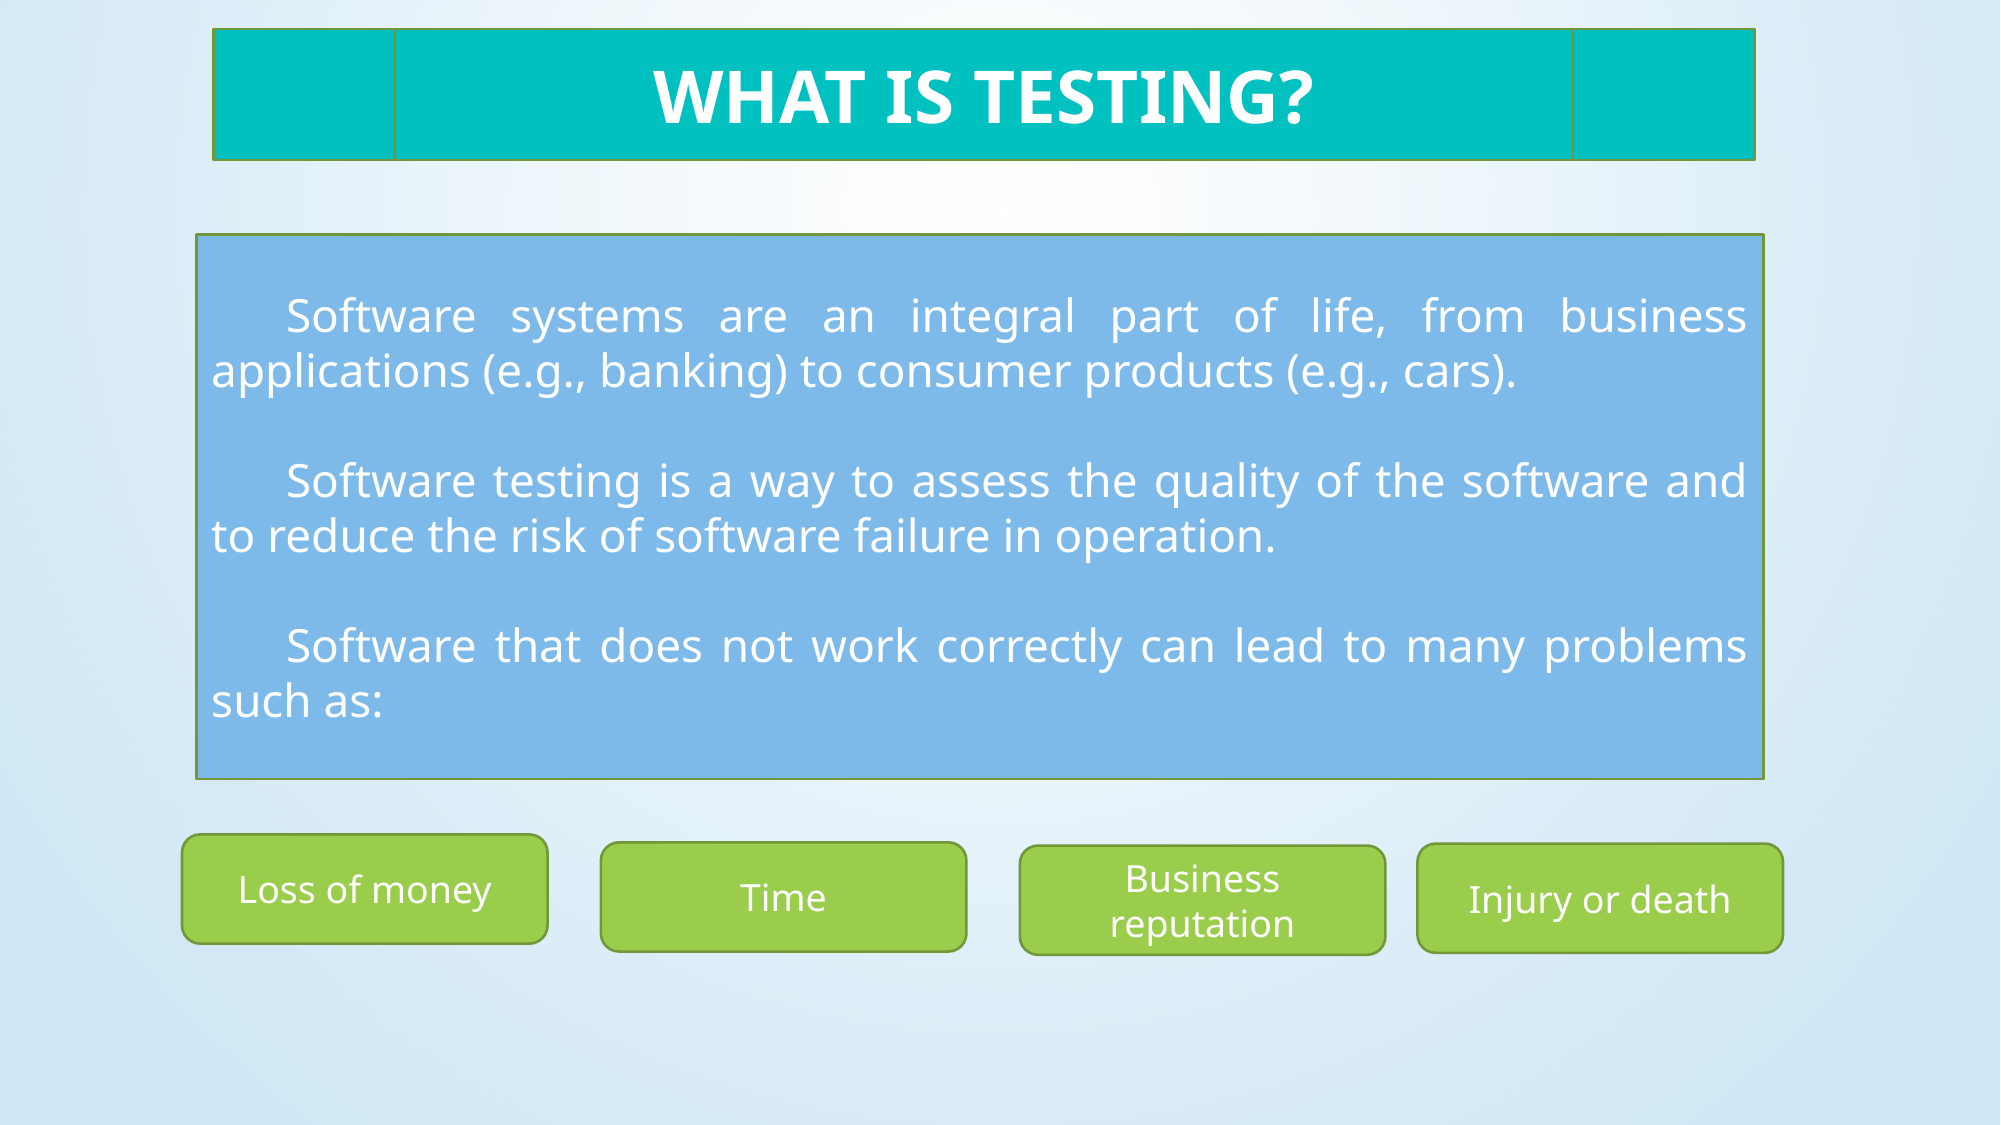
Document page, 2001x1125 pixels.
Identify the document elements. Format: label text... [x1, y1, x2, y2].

picture [0, 0, 2000, 1125]
text_box Software systems are an integral part of life, from business applications (e.g., banking) to consumer products (e.g., cars). Software testing is a way to assess the quality of the software and to reduce the risk of software failure in operation. Software that does not work correctly can lead to many problems such as: [196, 234, 1764, 780]
text_box Loss of money [182, 834, 548, 944]
text_box Business reputation [1019, 845, 1386, 955]
text_box Time [600, 842, 967, 952]
text_box Injury or death [1417, 843, 1783, 953]
text_box WHAT IS TESTING? [214, 29, 1754, 161]
